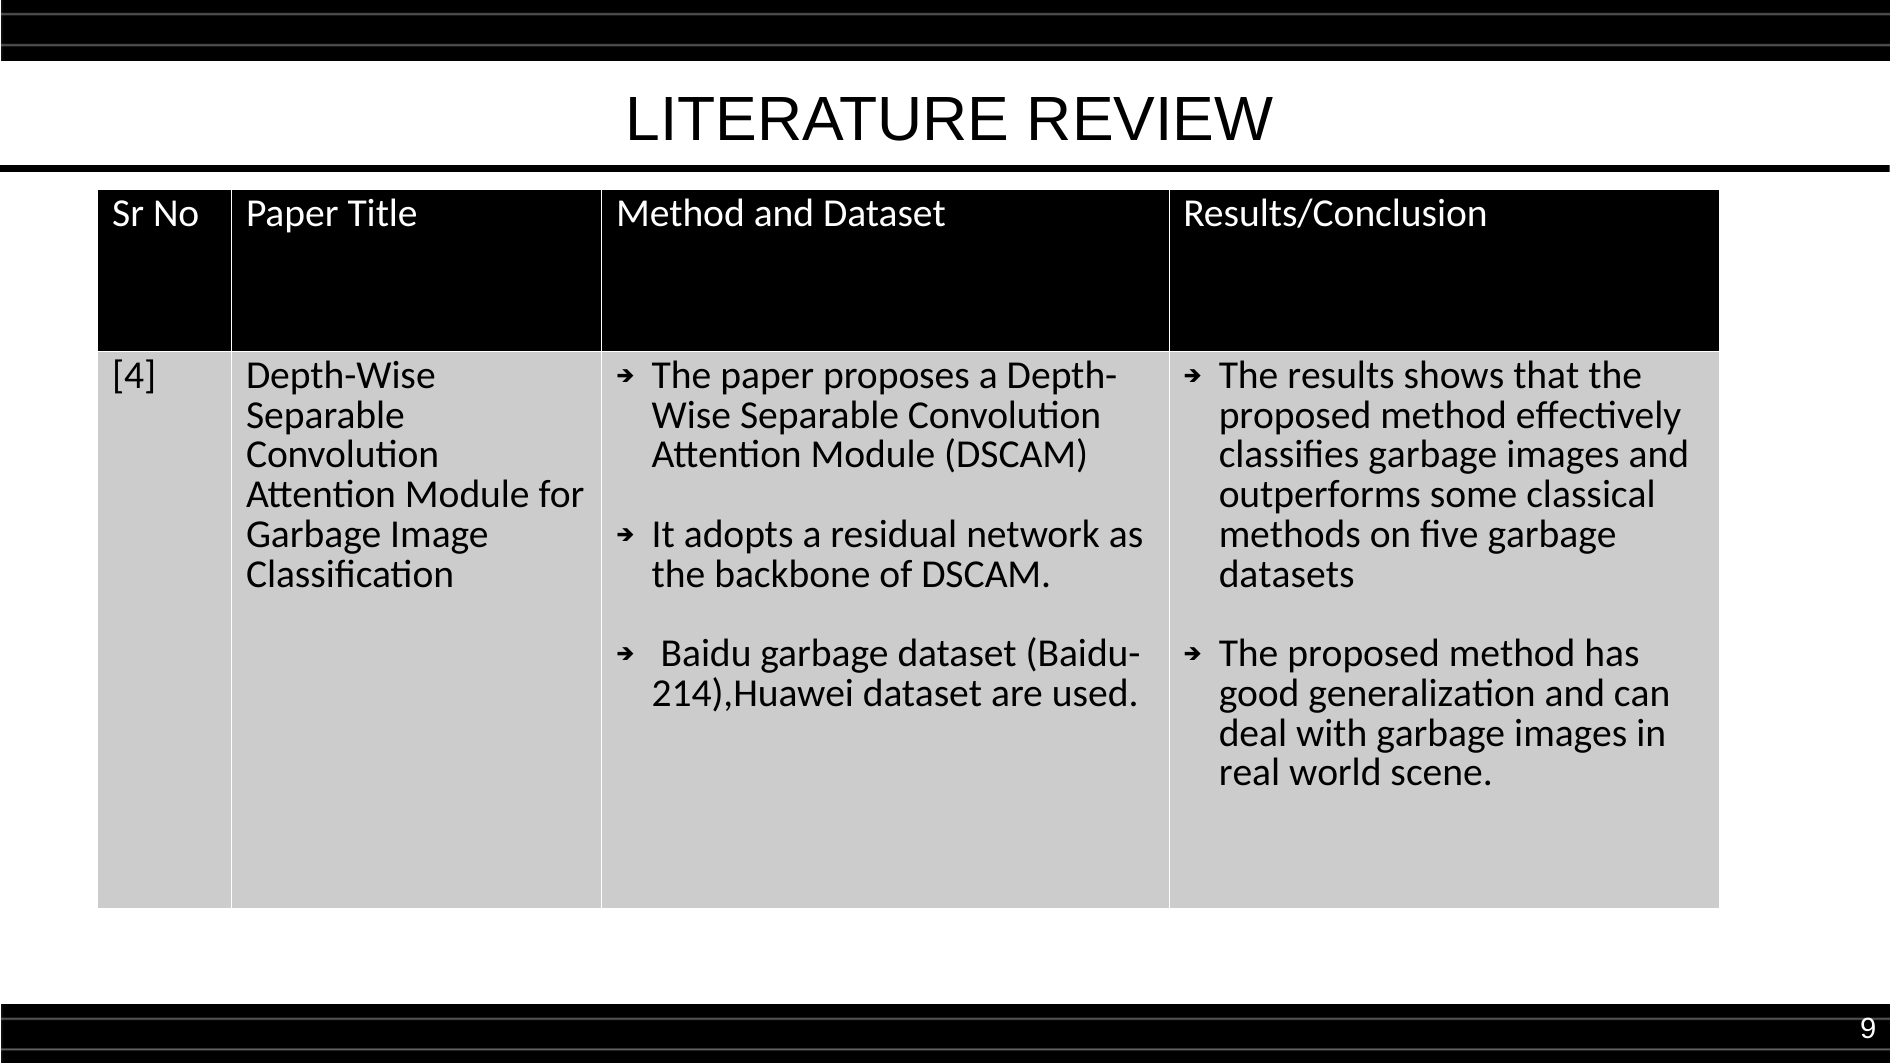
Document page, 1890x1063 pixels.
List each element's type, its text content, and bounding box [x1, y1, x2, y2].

picture [1, 1004, 1890, 1063]
picture [1, 0, 1890, 61]
table_header Results/Conclusion [1170, 190, 1719, 351]
table_cell The results shows that the proposed method effectively classifies garbage images and outperforms some classical methods on five garbage datasets The proposed method has good generalization and can deal with garbage images in real world scene. [1170, 352, 1719, 908]
table_header Method and Dataset [602, 190, 1169, 351]
table_cell The paper proposes a Depth-Wise Separable Convolution Attention Module (DSCAM) It adopts a residual network as the backbone of DSCAM. Baidu garbage dataset (Baidu-214),Huawei dataset are used. [602, 352, 1169, 908]
title LITERATURE REVIEW [99, 79, 1801, 159]
table_header Sr No [98, 190, 231, 351]
table_cell Depth-Wise Separable Convolution Attention Module for Garbage Image Classification [232, 352, 601, 908]
table_header Paper Title [232, 190, 601, 351]
table_cell [4] [98, 352, 231, 908]
